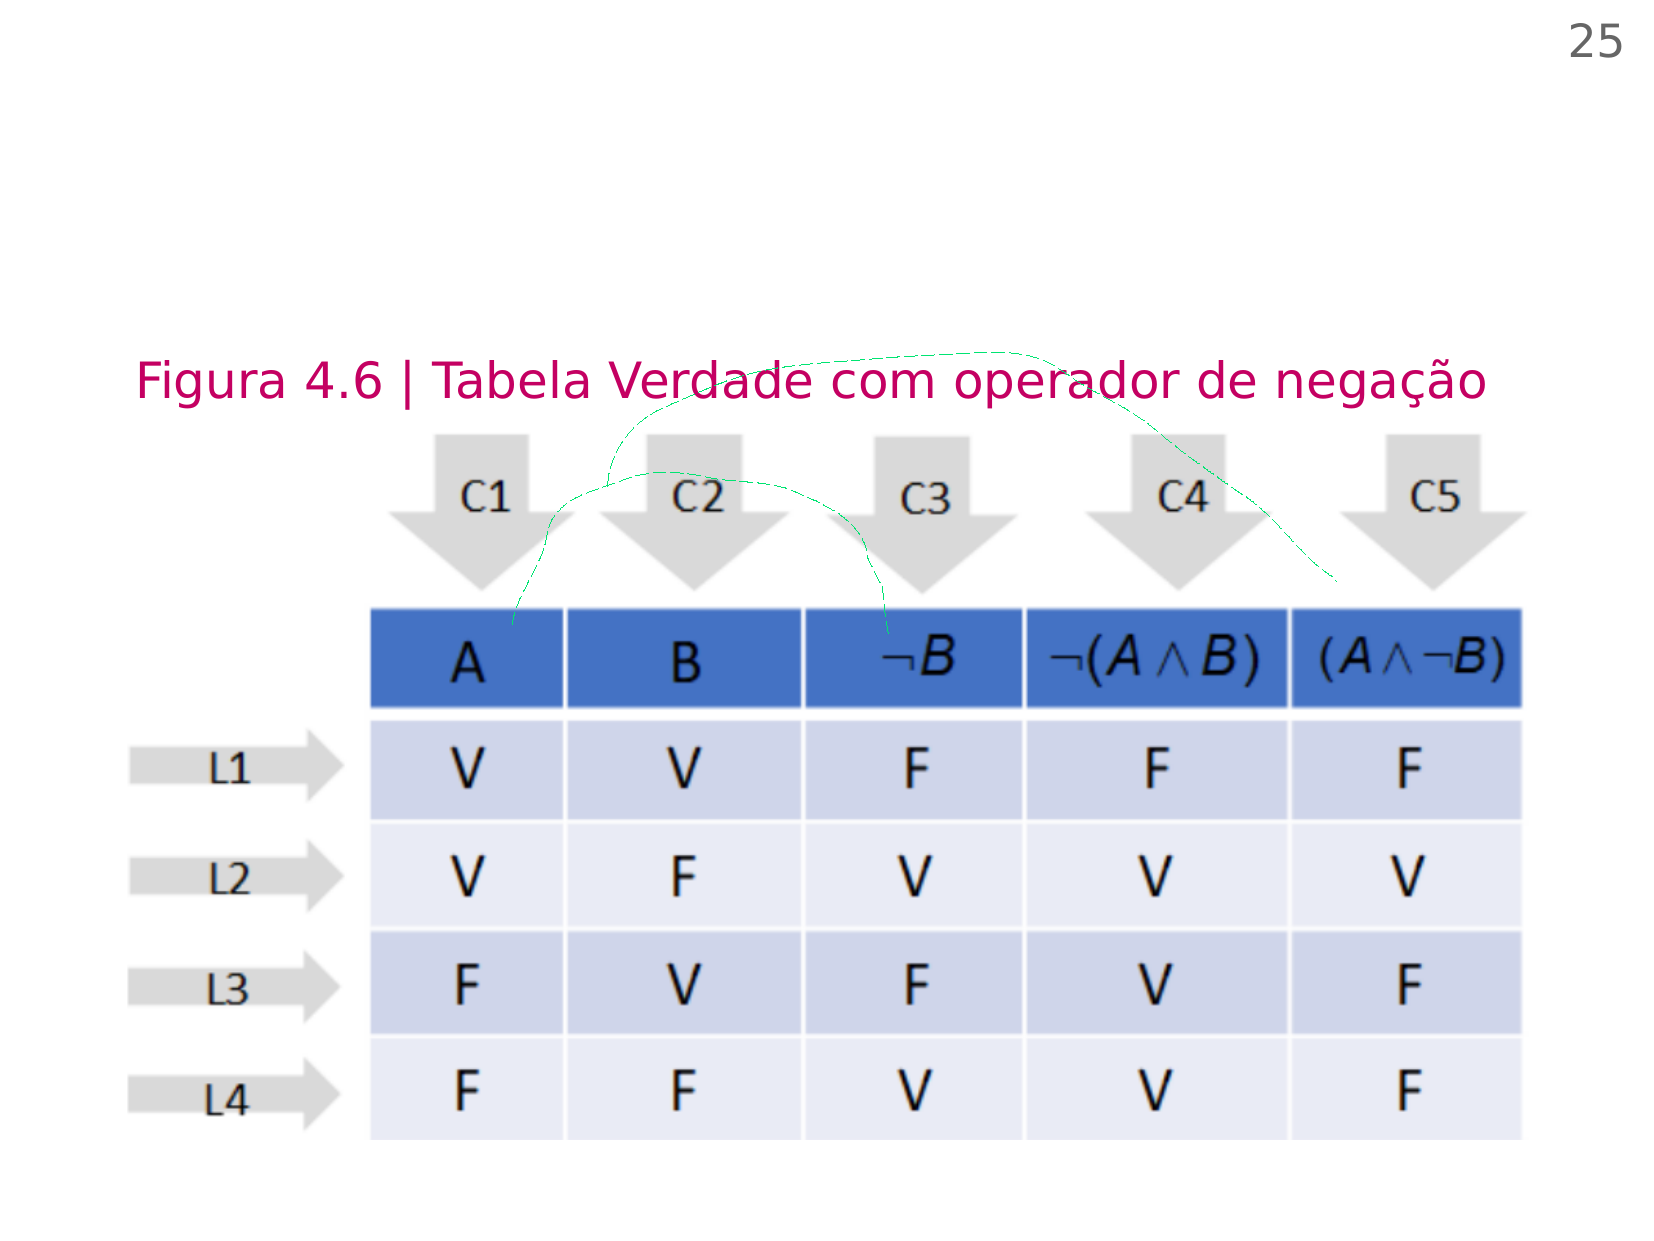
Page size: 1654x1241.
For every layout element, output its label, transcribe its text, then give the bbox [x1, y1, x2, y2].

picture [118, 478, 1536, 1140]
text_box Figura 4.6 | Tabela Verdade com operador de negação [118, 342, 1571, 478]
